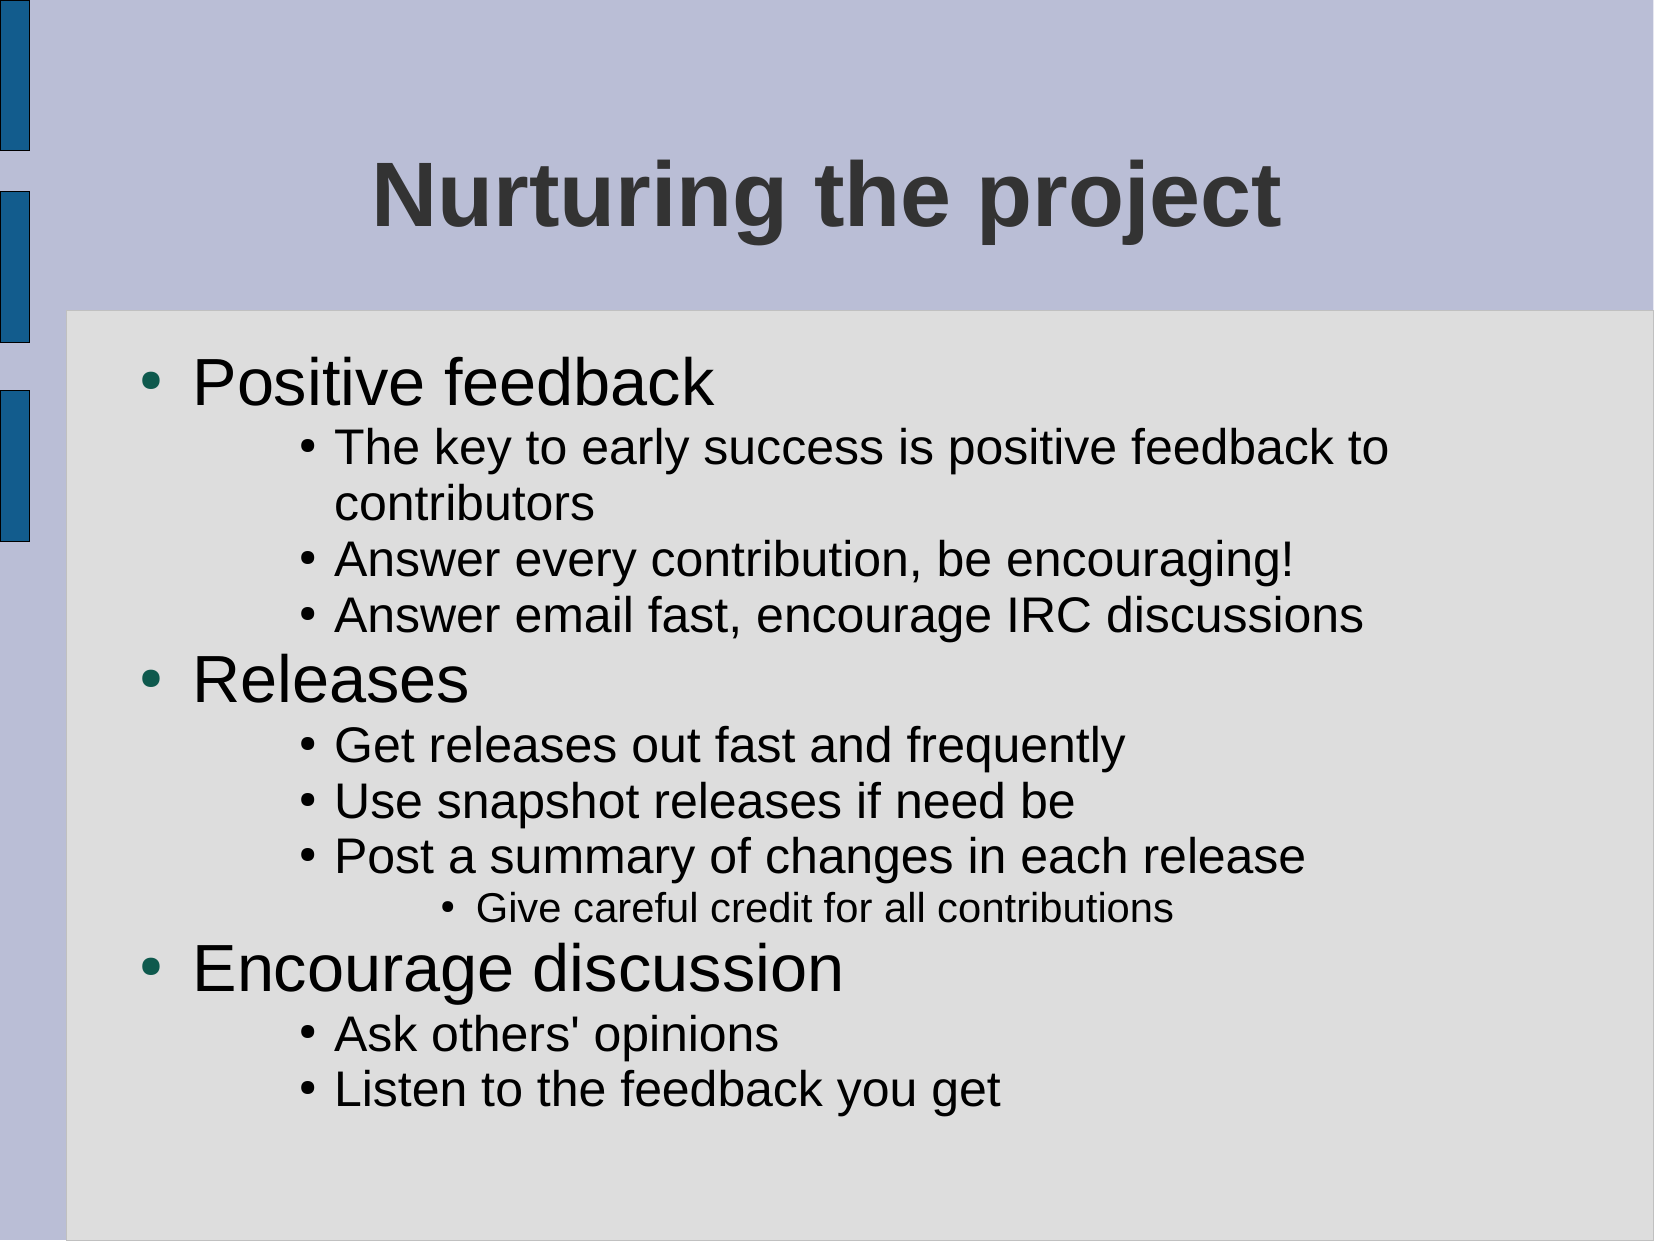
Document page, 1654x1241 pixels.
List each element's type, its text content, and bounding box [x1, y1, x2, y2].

list Positive feedback The key to early success is positive feedback to contributors Answer every contribution, be encouraging! Answer email fast, encourage IRC discussions Releases Get releases out fast and frequently Use snapshot releases if need be Post a summary of changes in each release Give careful credit for all contributions Encourage discussion Ask others' opinions Listen to the feedback you get [121, 344, 1534, 1118]
title Nurturing the project [121, 98, 1534, 291]
